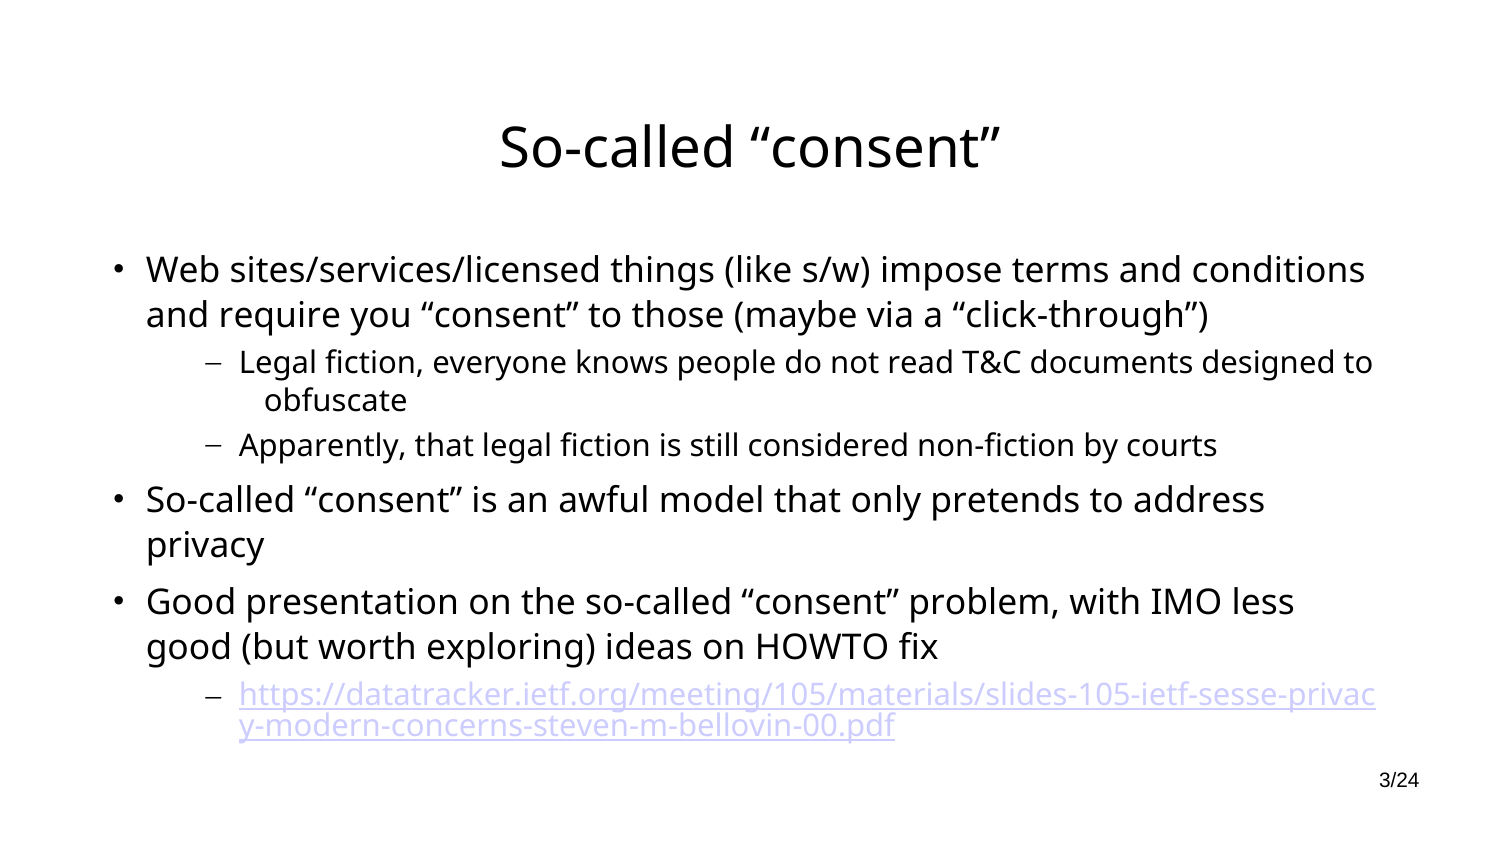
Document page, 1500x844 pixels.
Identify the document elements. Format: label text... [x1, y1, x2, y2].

list Web sites/services/licensed things (like s/w) impose terms and conditions and require you “consent” to those (maybe via a “click-through”) Legal fiction, everyone knows people do not read T&C documents designed to obfuscate Apparently, that legal fiction is still considered non-fiction by courts So-called “consent” is an awful model that only pretends to address privacy Good presentation on the so-called “consent” problem, with IMO less good (but worth exploring) ideas on HOWTO fix https://datatracker.ietf.org/meeting/105/materials/slides-105-ietf-sesse-privacy-modern-concerns-steven-m-bellovin-00.pdf [112, 190, 1388, 767]
title So-called “consent” [112, 74, 1388, 190]
